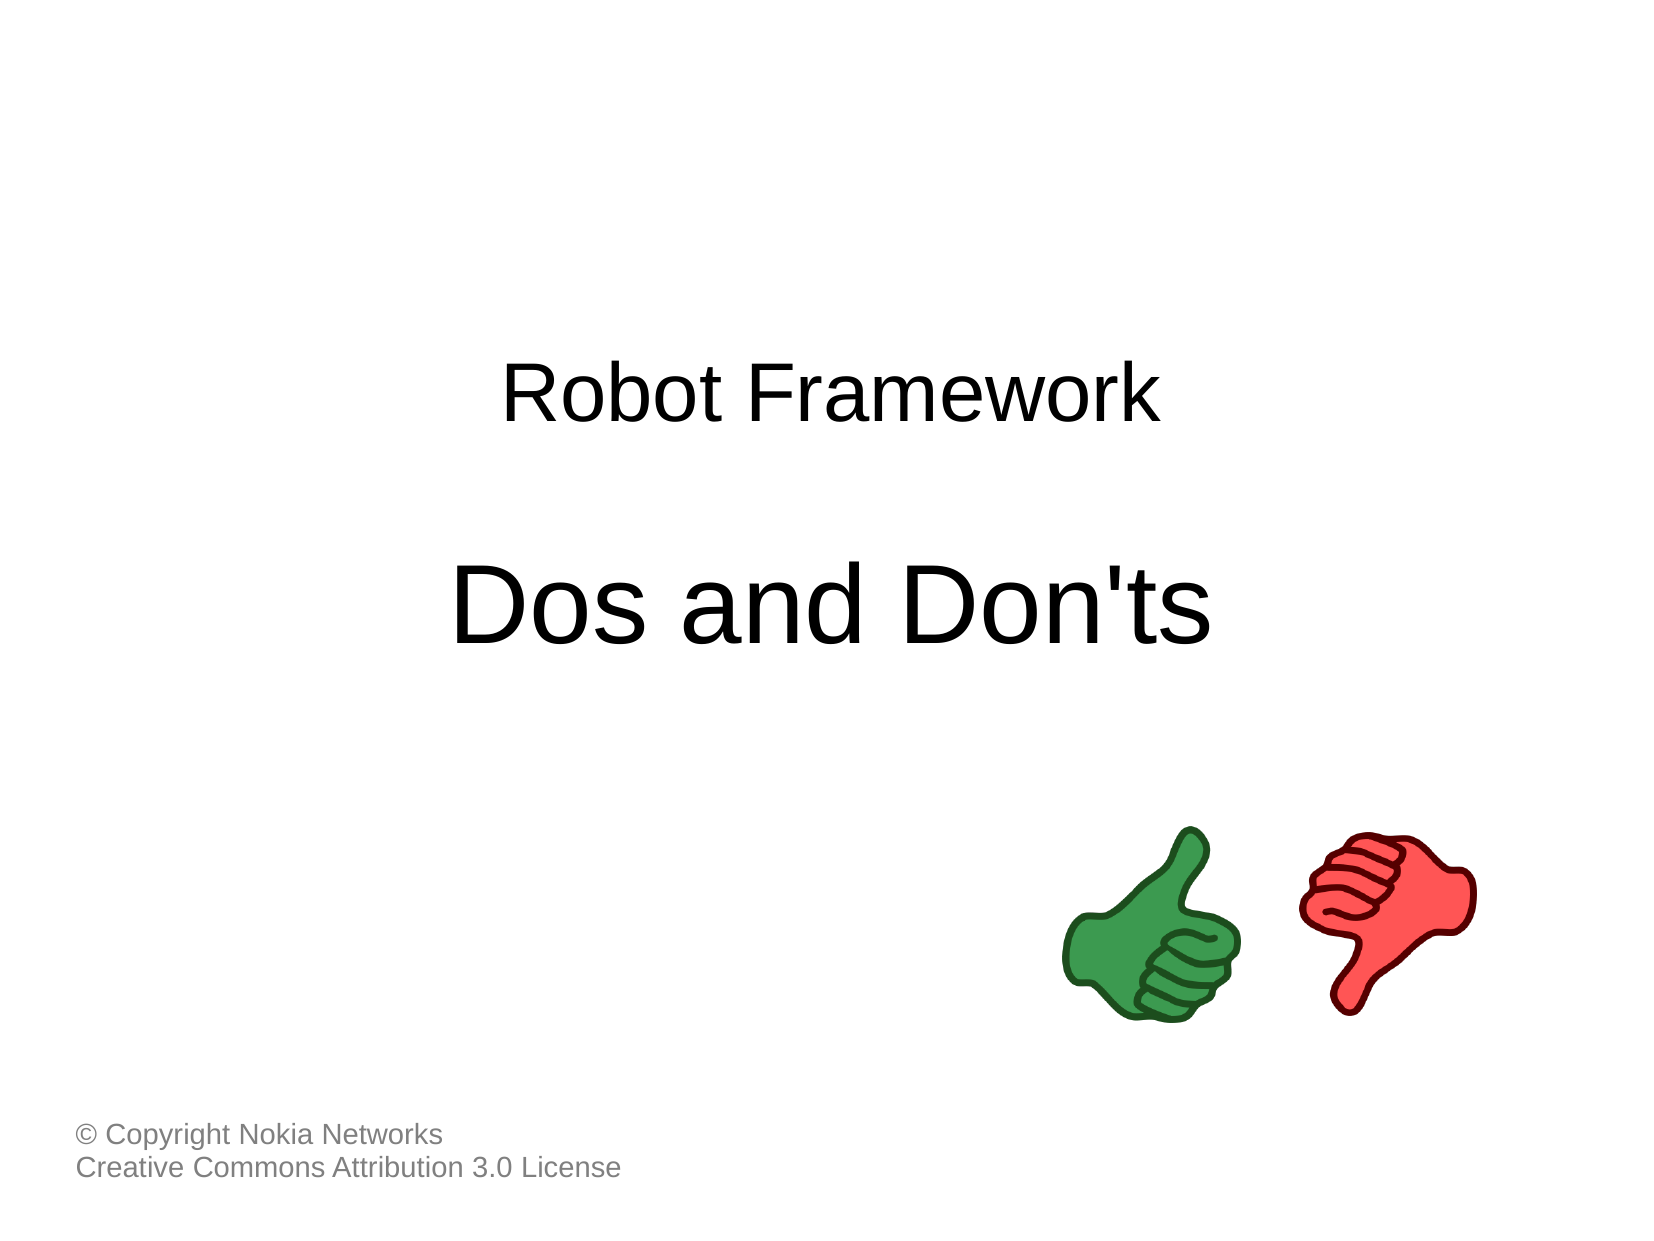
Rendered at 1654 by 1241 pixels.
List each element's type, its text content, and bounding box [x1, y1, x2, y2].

picture [1062, 826, 1241, 1023]
text_box © Copyright Nokia Networks Creative Commons Attribution 3.0 License [60, 1110, 639, 1192]
picture [1299, 832, 1477, 1016]
title Robot Framework Dos and Don'ts [86, 346, 1576, 668]
